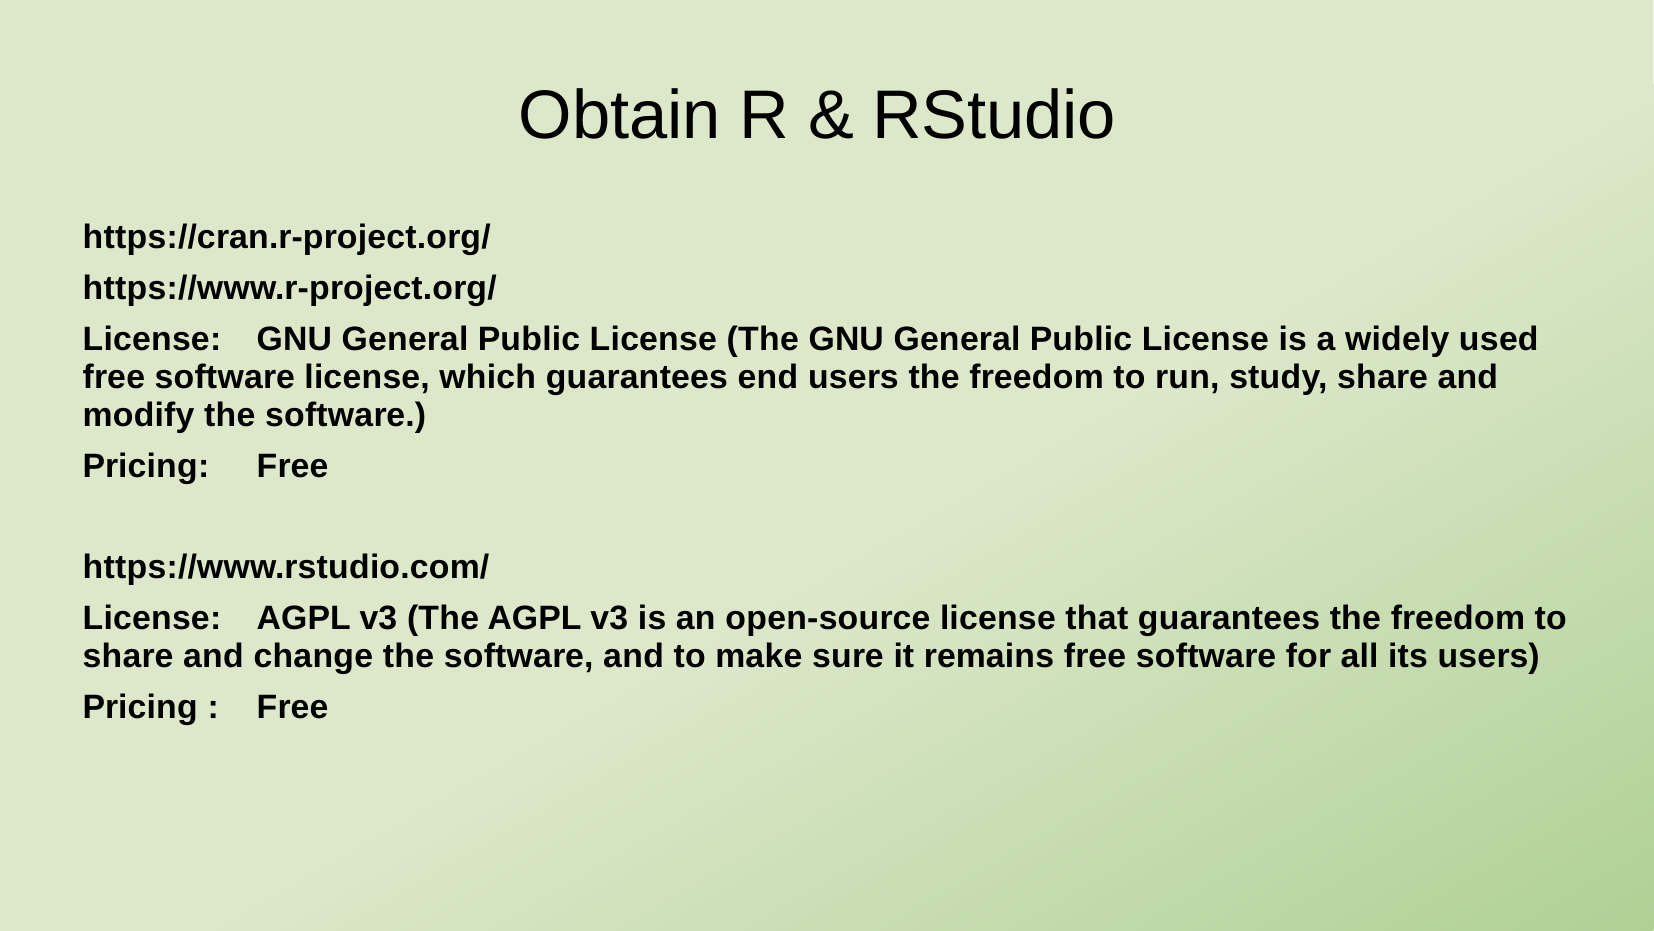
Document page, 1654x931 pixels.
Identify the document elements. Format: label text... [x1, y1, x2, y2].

list https://cran.r-project.org/ https://www.r-project.org/ License: GNU General Public License (The GNU General Public License is a widely used free software license, which guarantees end users the freedom to run, study, share and modify the software.) Pricing: Free https://www.rstudio.com/ License: AGPL v3 (The AGPL v3 is an open-source license that guarantees the freedom to share and change the software, and to make sure it remains free software for all its users) Pricing : Free [82, 217, 1571, 758]
title Obtain R & RStudio [82, 37, 1571, 193]
